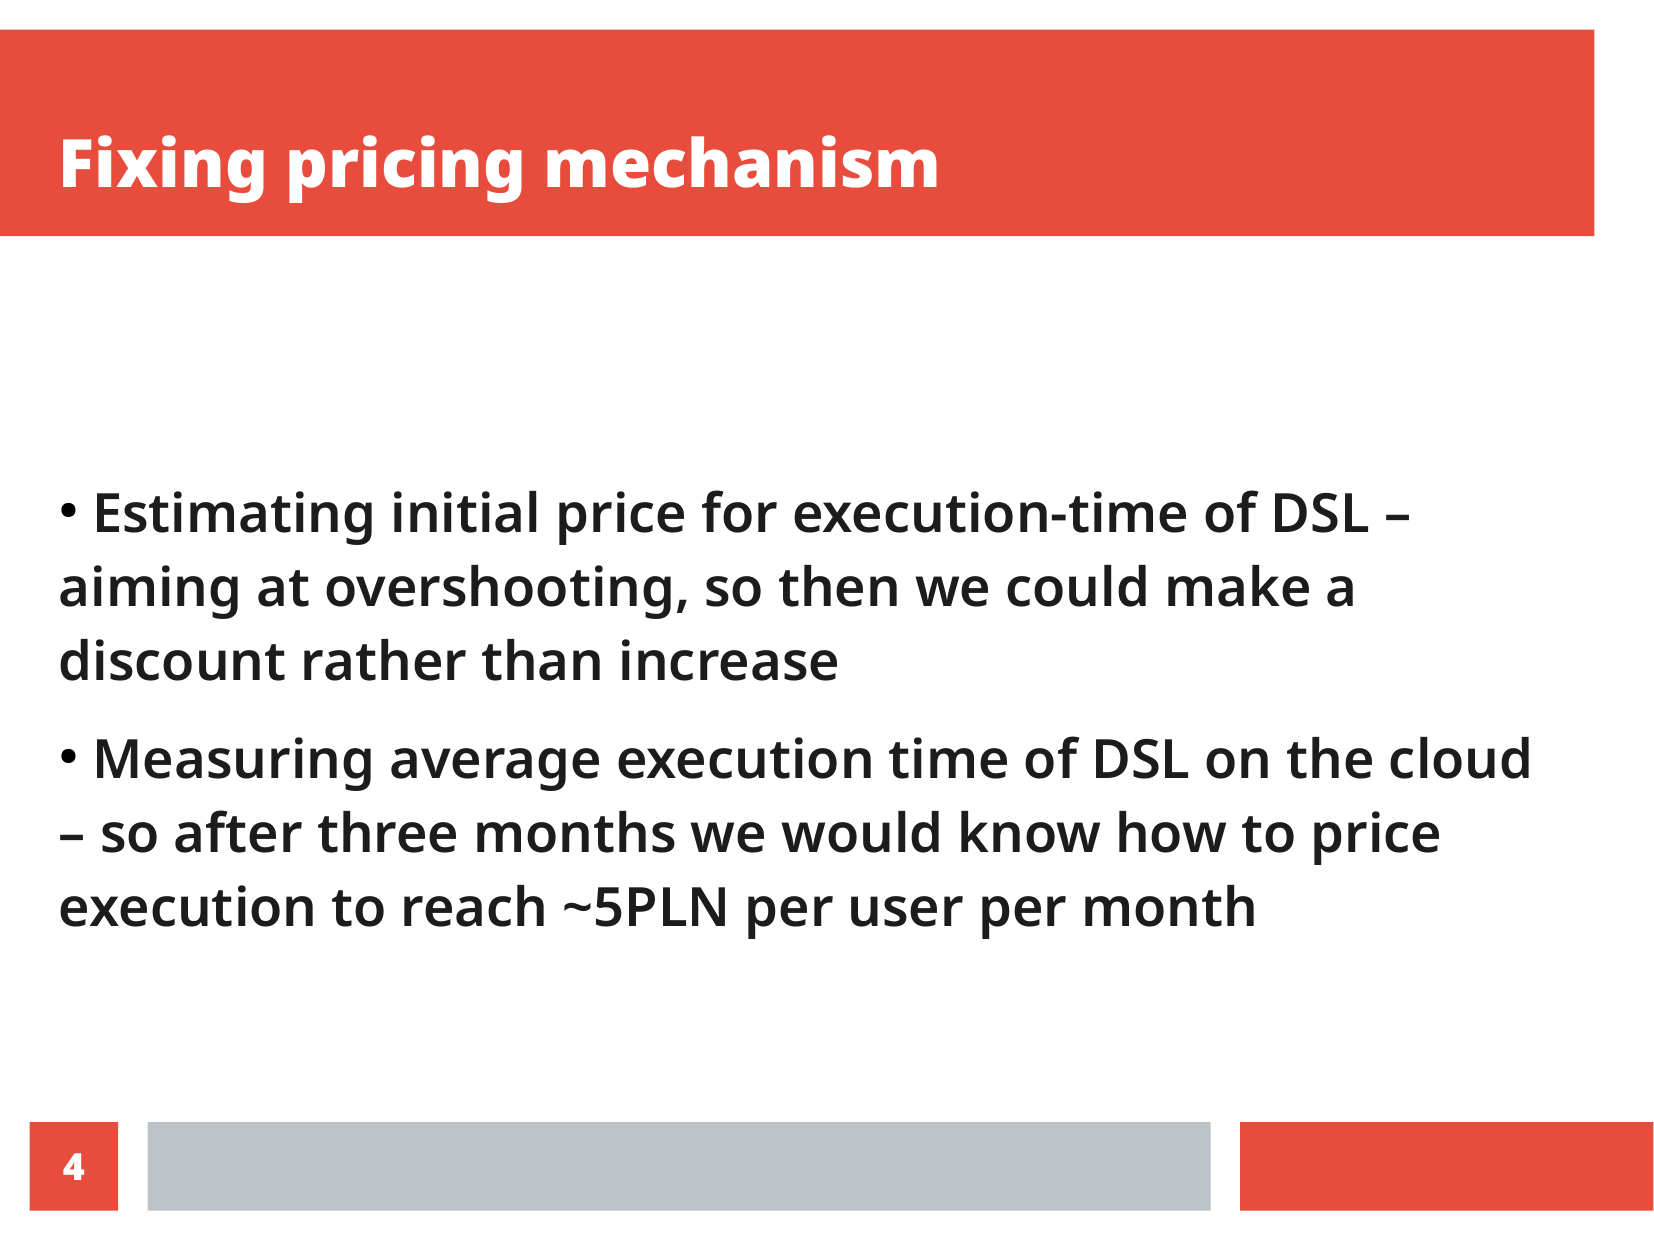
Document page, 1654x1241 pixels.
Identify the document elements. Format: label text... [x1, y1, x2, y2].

list Estimating initial price for execution-time of DSL – aiming at overshooting, so then we could make a discount rather than increase Measuring average execution time of DSL on the cloud – so after three months we would know how to price execution to reach ~5PLN per user per month [59, 324, 1565, 1093]
title Fixing pricing mechanism [59, 59, 1595, 207]
